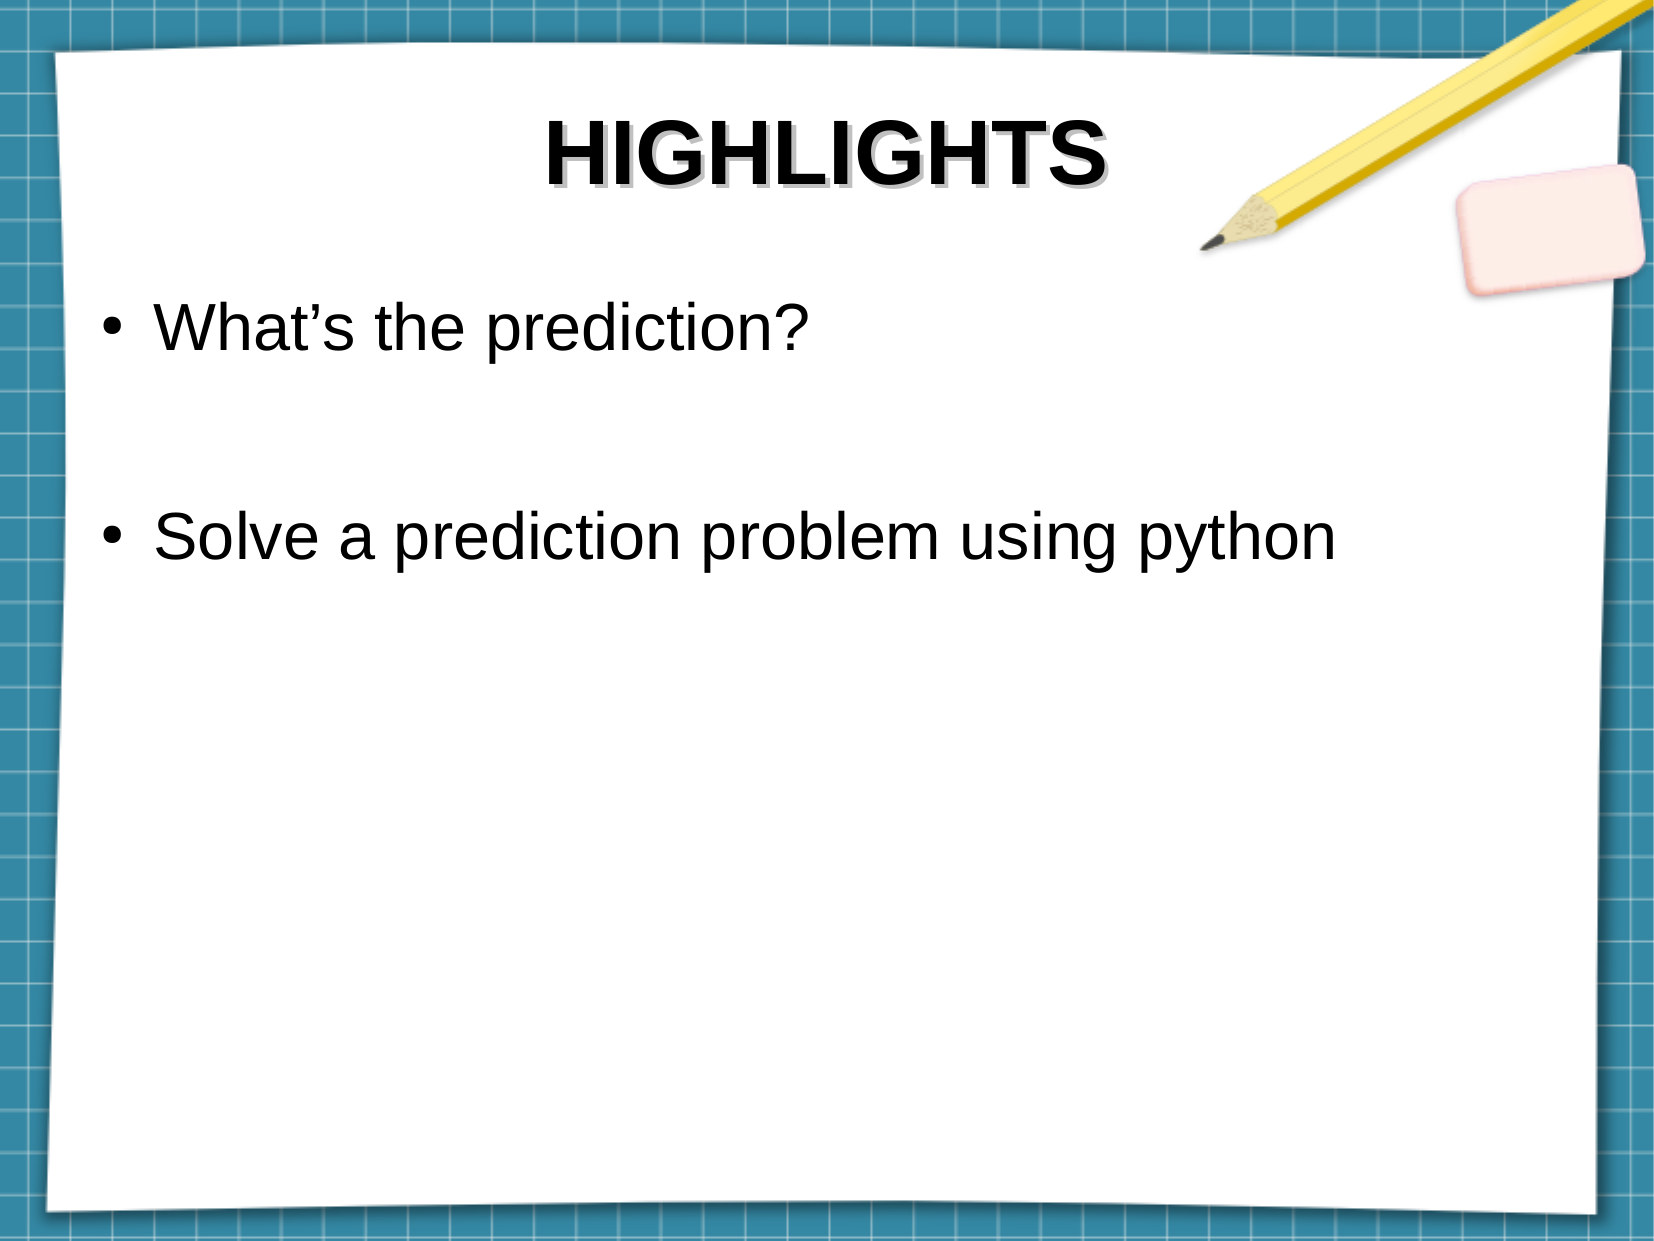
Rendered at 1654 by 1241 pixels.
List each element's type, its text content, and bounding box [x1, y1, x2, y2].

list What’s the prediction? Solve a prediction problem using python [82, 290, 1571, 1010]
picture [0, 0, 1654, 1241]
title HIGHLIGHTS [82, 49, 1571, 257]
